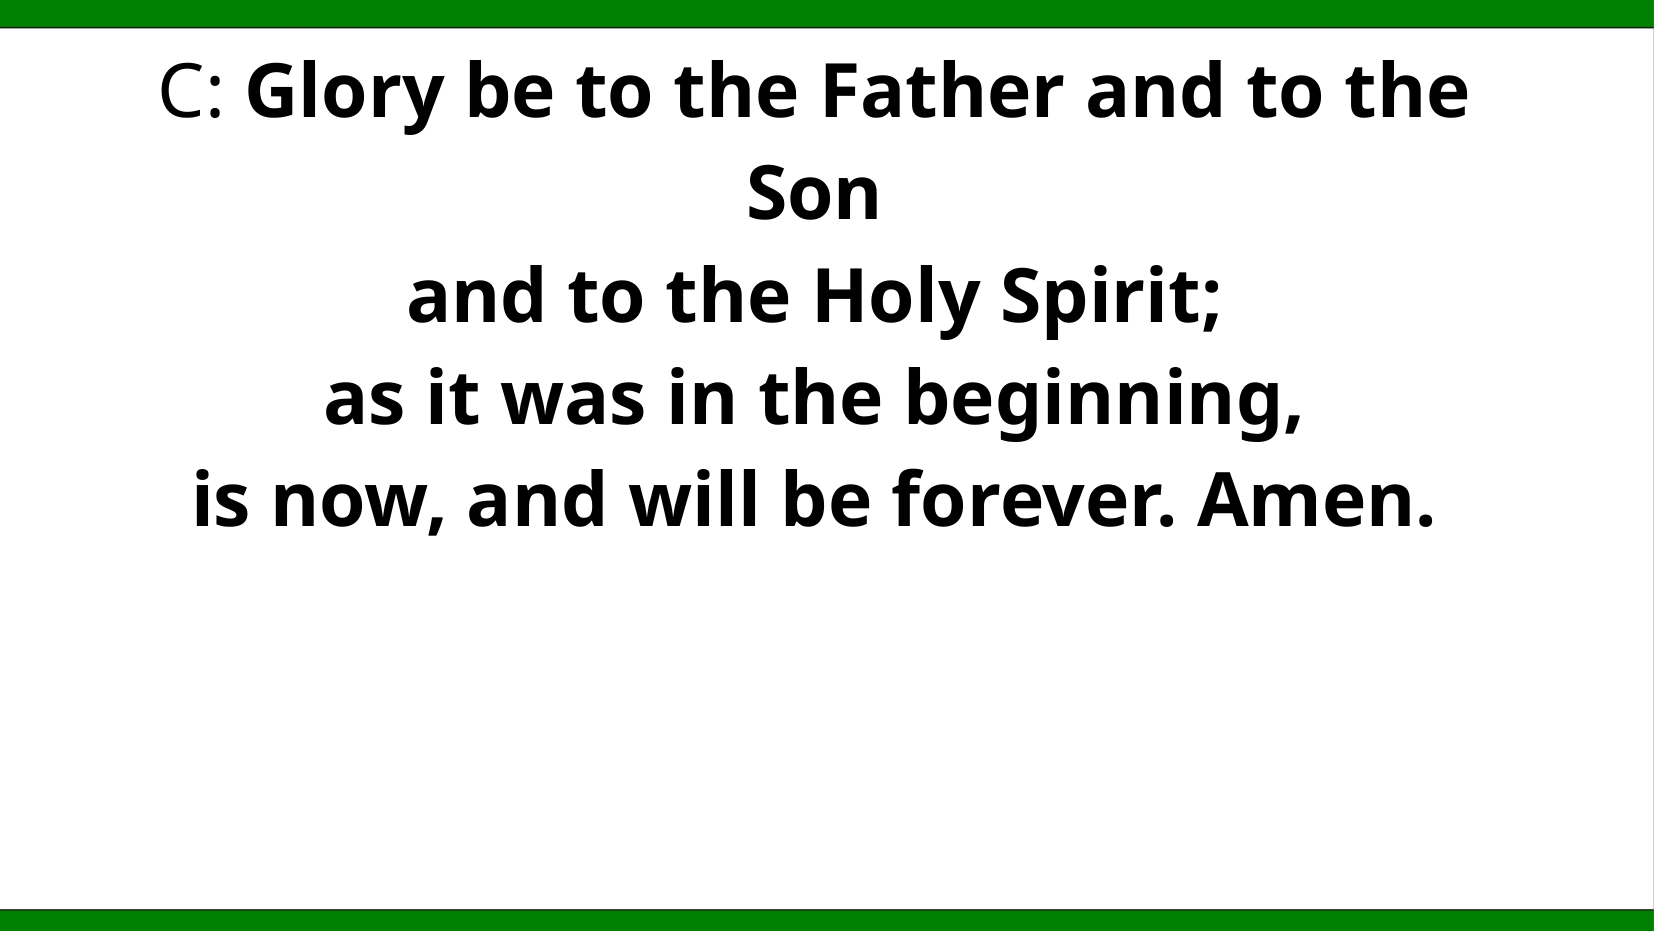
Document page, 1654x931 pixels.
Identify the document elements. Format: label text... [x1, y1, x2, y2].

text_box C: Glory be to the Father and to the Son and to the Holy Spirit; as it was in the beginning, is now, and will be forever. Amen. [87, 30, 1543, 445]
picture [0, 0, 1654, 931]
